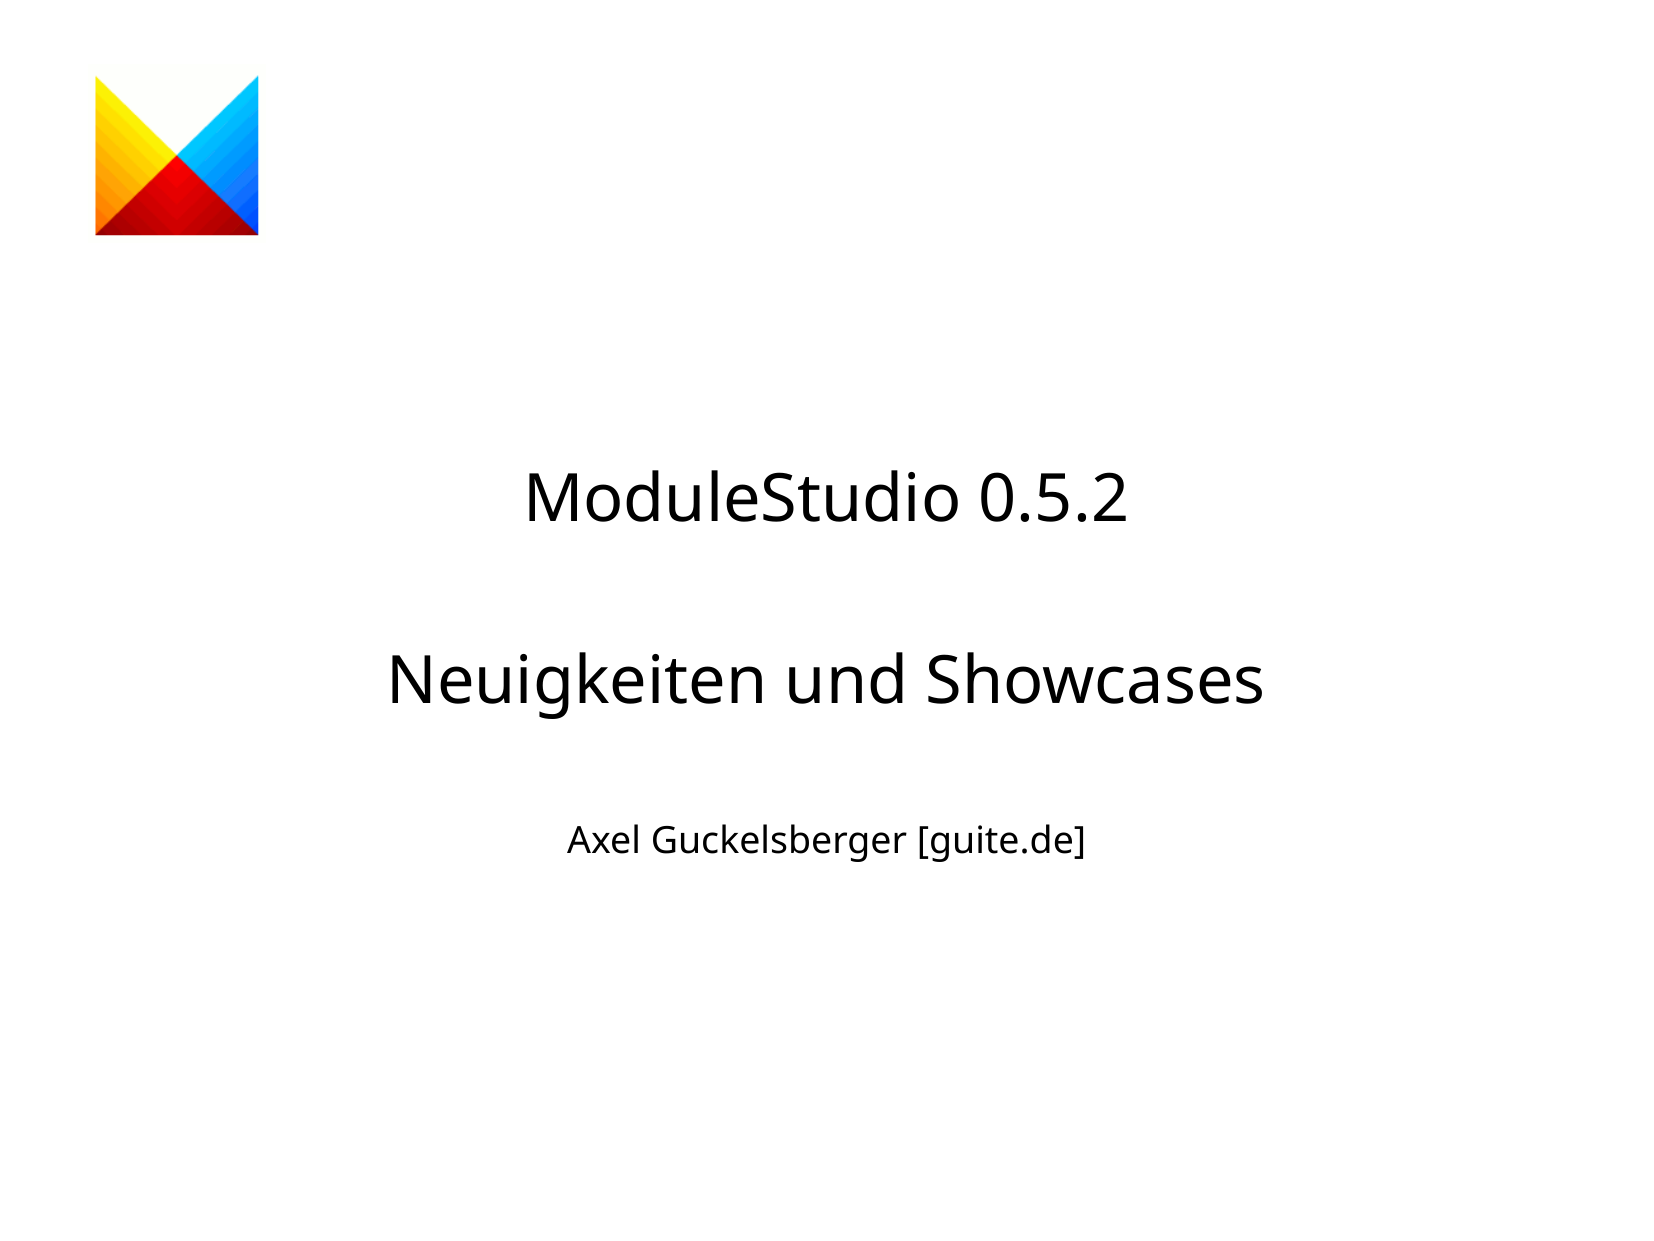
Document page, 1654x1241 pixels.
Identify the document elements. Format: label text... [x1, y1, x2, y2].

subtitle ModuleStudio 0.5.2 Neuigkeiten und Showcases Axel Guckelsberger [guite.de] [82, 206, 1571, 1109]
picture [88, 64, 266, 206]
